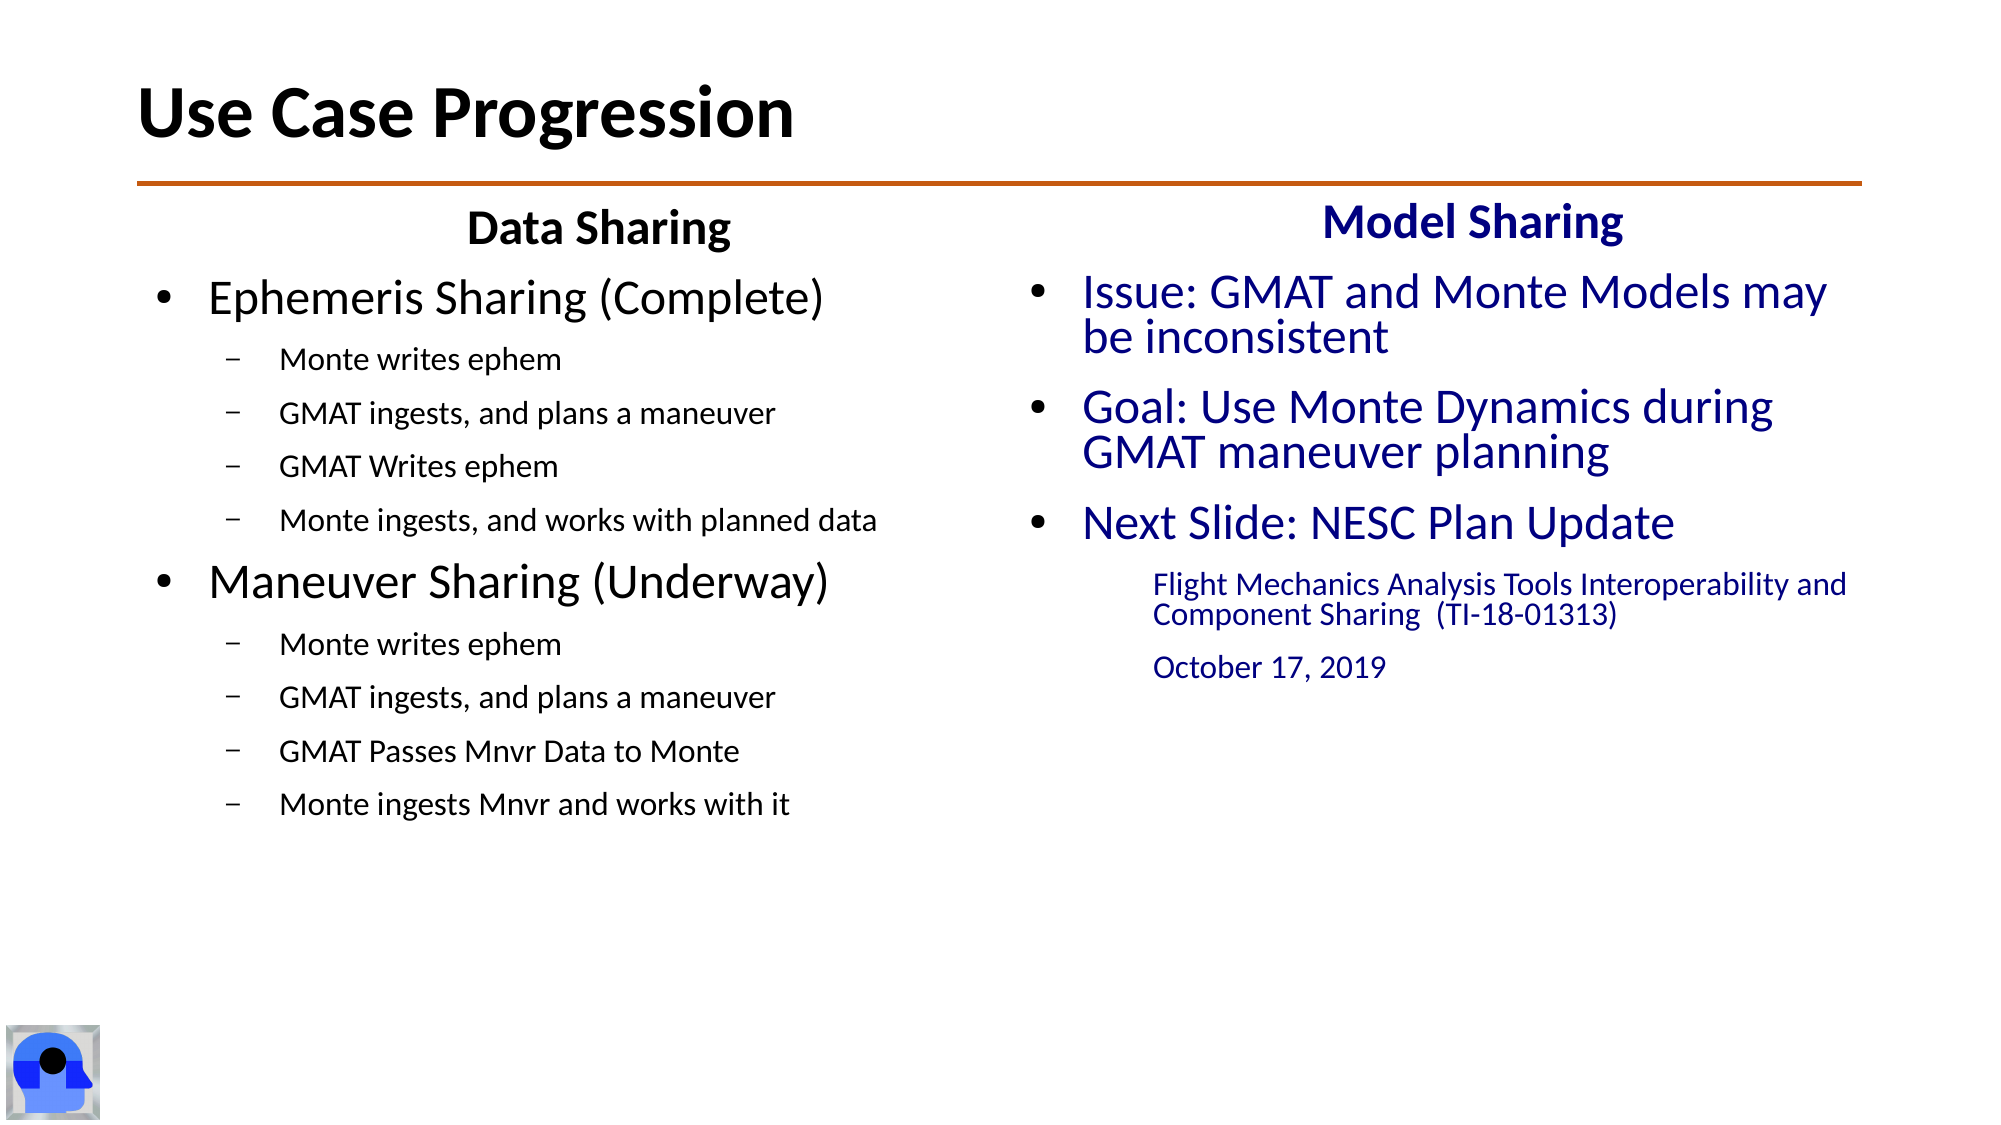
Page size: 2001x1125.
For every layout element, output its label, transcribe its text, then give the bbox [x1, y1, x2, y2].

list Data Sharing Ephemeris Sharing (Complete) Monte writes ephem GMAT ingests, and plans a maneuver GMAT Writes ephem Monte ingests, and works with planned data Maneuver Sharing (Underway) Monte writes ephem GMAT ingests, and plans a maneuver GMAT Passes Mnvr Data to Monte Monte ingests Mnvr and works with it [137, 208, 991, 1014]
picture [6, 1025, 100, 1120]
title Use Case Progression [137, 59, 1863, 179]
list Model Sharing Issue: GMAT and Monte Models may be inconsistent Goal: Use Monte Dynamics during GMAT maneuver planning Next Slide: NESC Plan Update Flight Mechanics Analysis Tools Interoperability and Component Sharing (TI-18-01313) October 17, 2019 [1011, 202, 1865, 1008]
